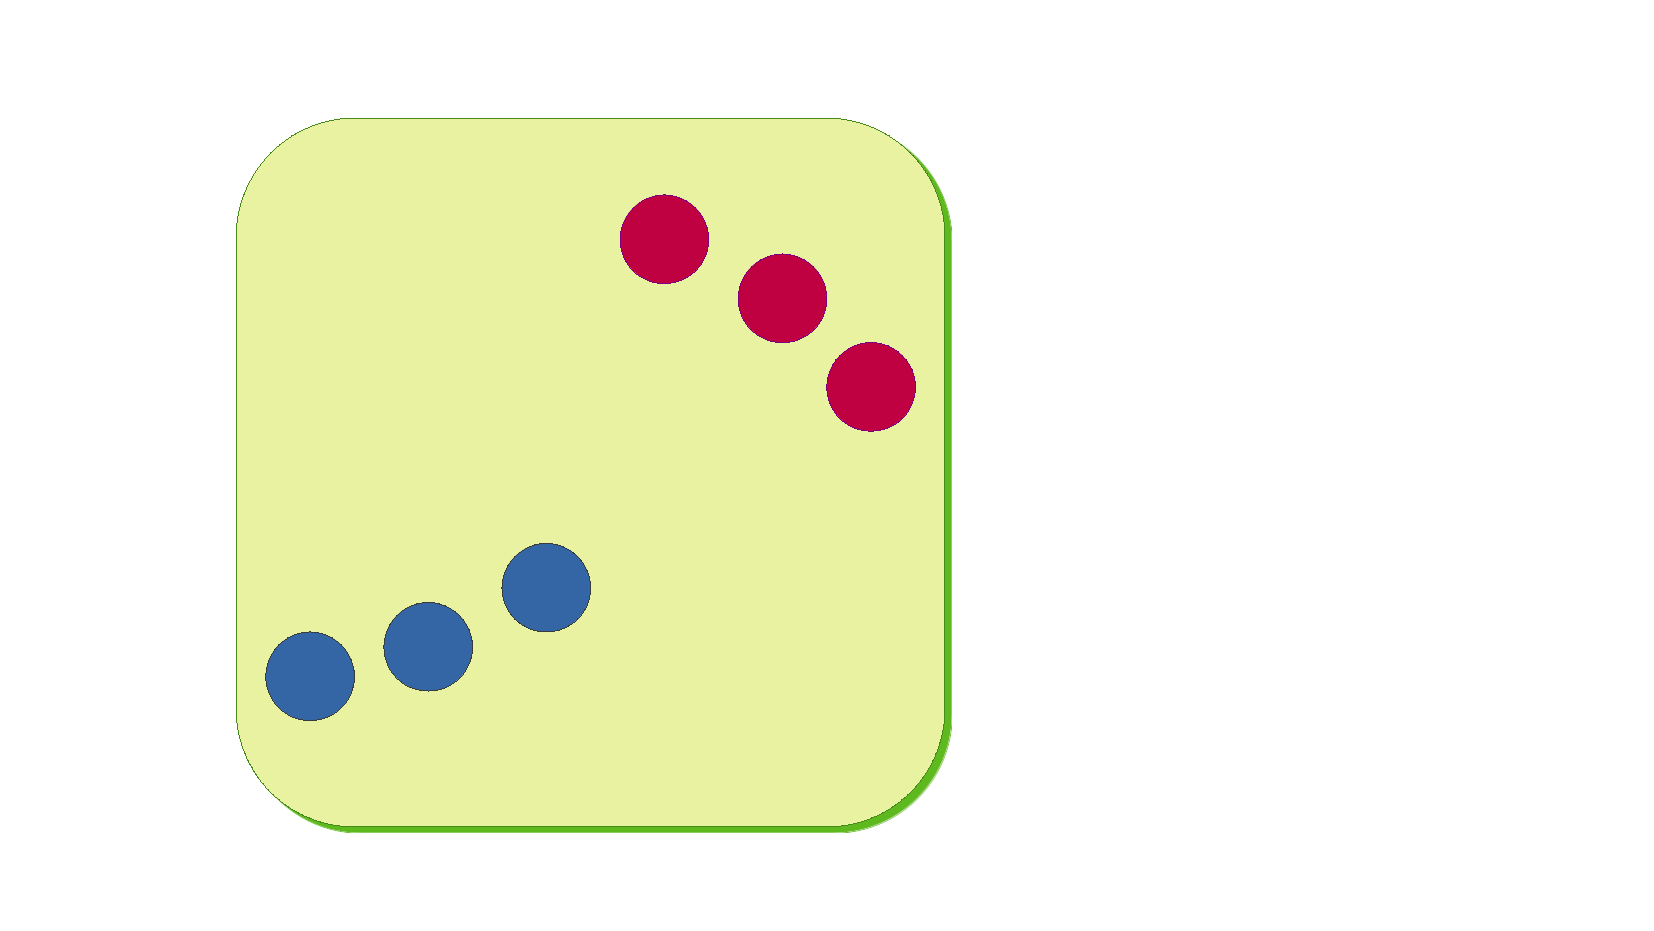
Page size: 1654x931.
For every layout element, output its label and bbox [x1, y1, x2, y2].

text_box [236, 118, 945, 827]
